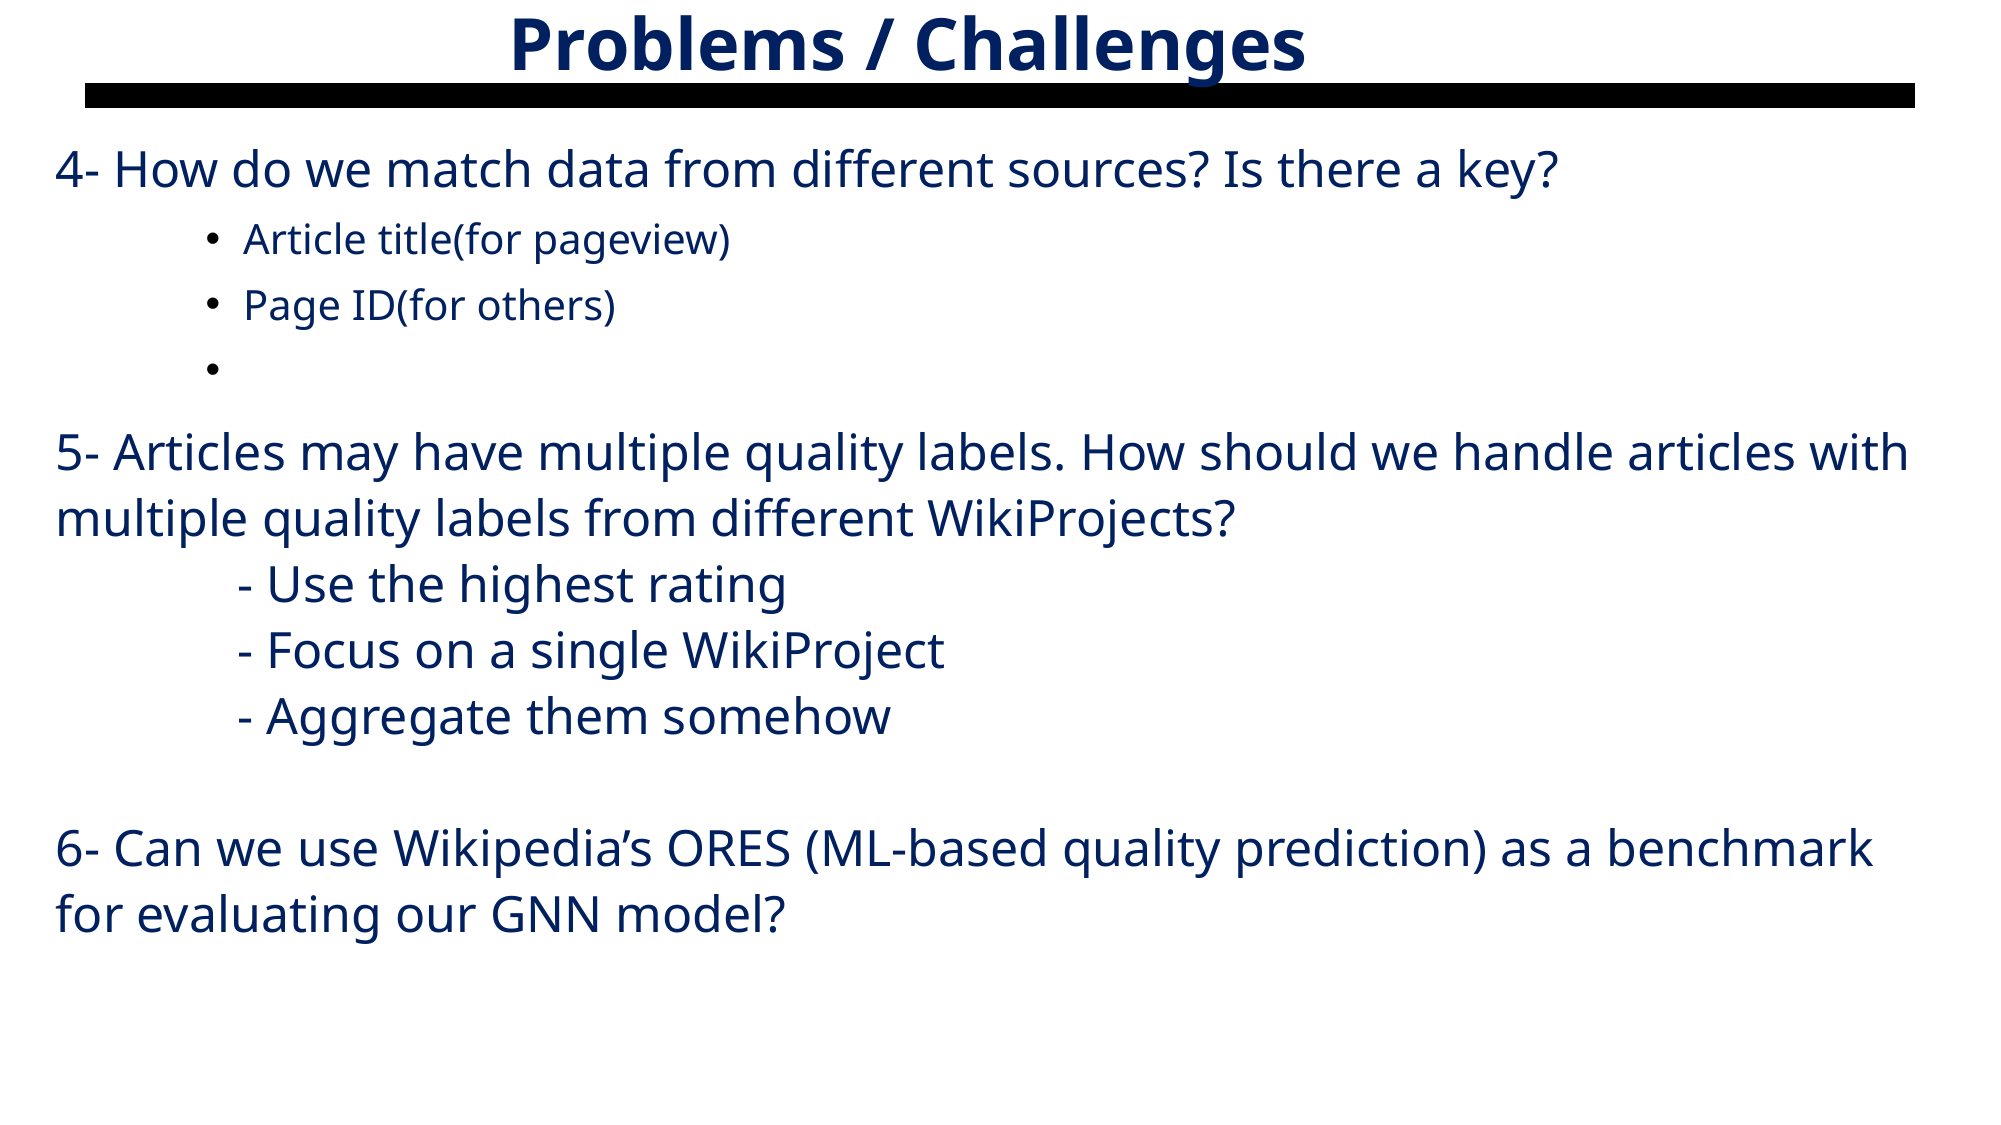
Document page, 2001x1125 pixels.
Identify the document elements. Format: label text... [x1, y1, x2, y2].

title Problems / Challenges [493, 0, 1486, 93]
list 4- How do we match data from different sources? Is there a key? Article title(for pageview) Page ID(for others) 5- Articles may have multiple quality labels. How should we handle articles with multiple quality labels from different WikiProjects? - Use the highest rating - Focus on a single WikiProject - Aggregate them somehow 6- Can we use Wikipedia’s ORES (ML-based quality prediction) as a benchmark for evaluating our GNN model? [40, 123, 1942, 1080]
